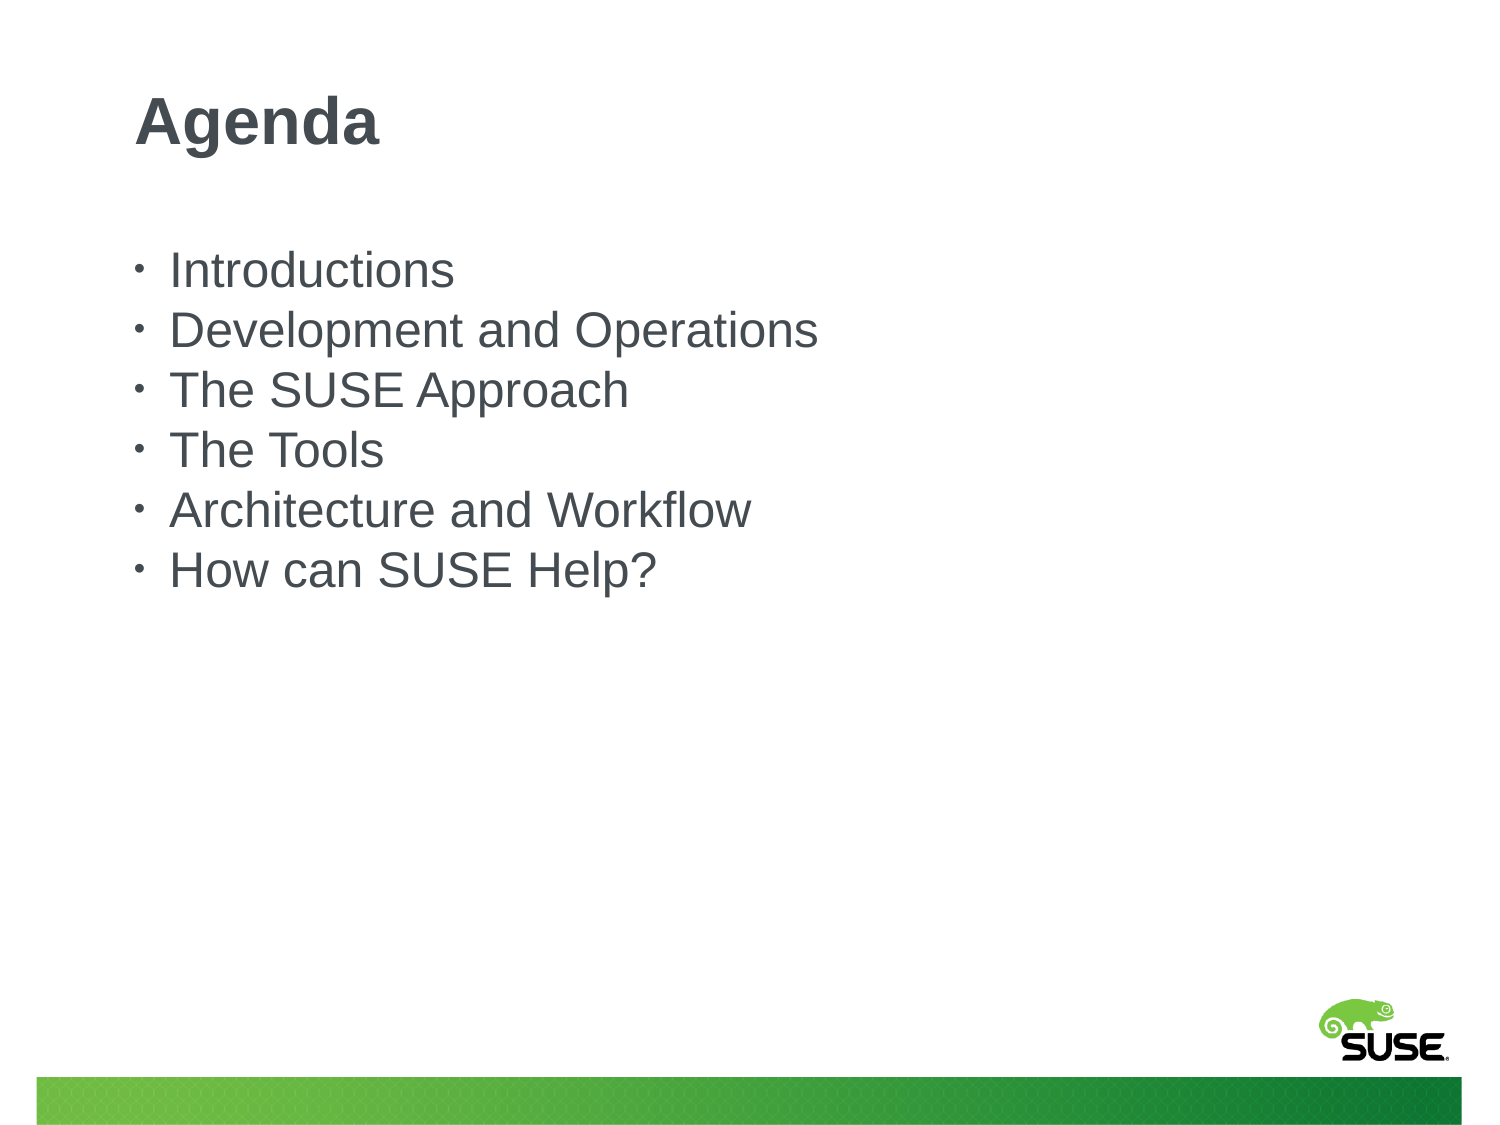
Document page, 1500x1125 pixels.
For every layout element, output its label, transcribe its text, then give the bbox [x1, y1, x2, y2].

picture [36, 1077, 1462, 1125]
picture [1319, 999, 1449, 1061]
text_box Introductions Development and Operations The SUSE Approach The Tools Architecture and Workflow How can SUSE Help? [133, 237, 1371, 1040]
text_box Agenda [134, 41, 1371, 204]
